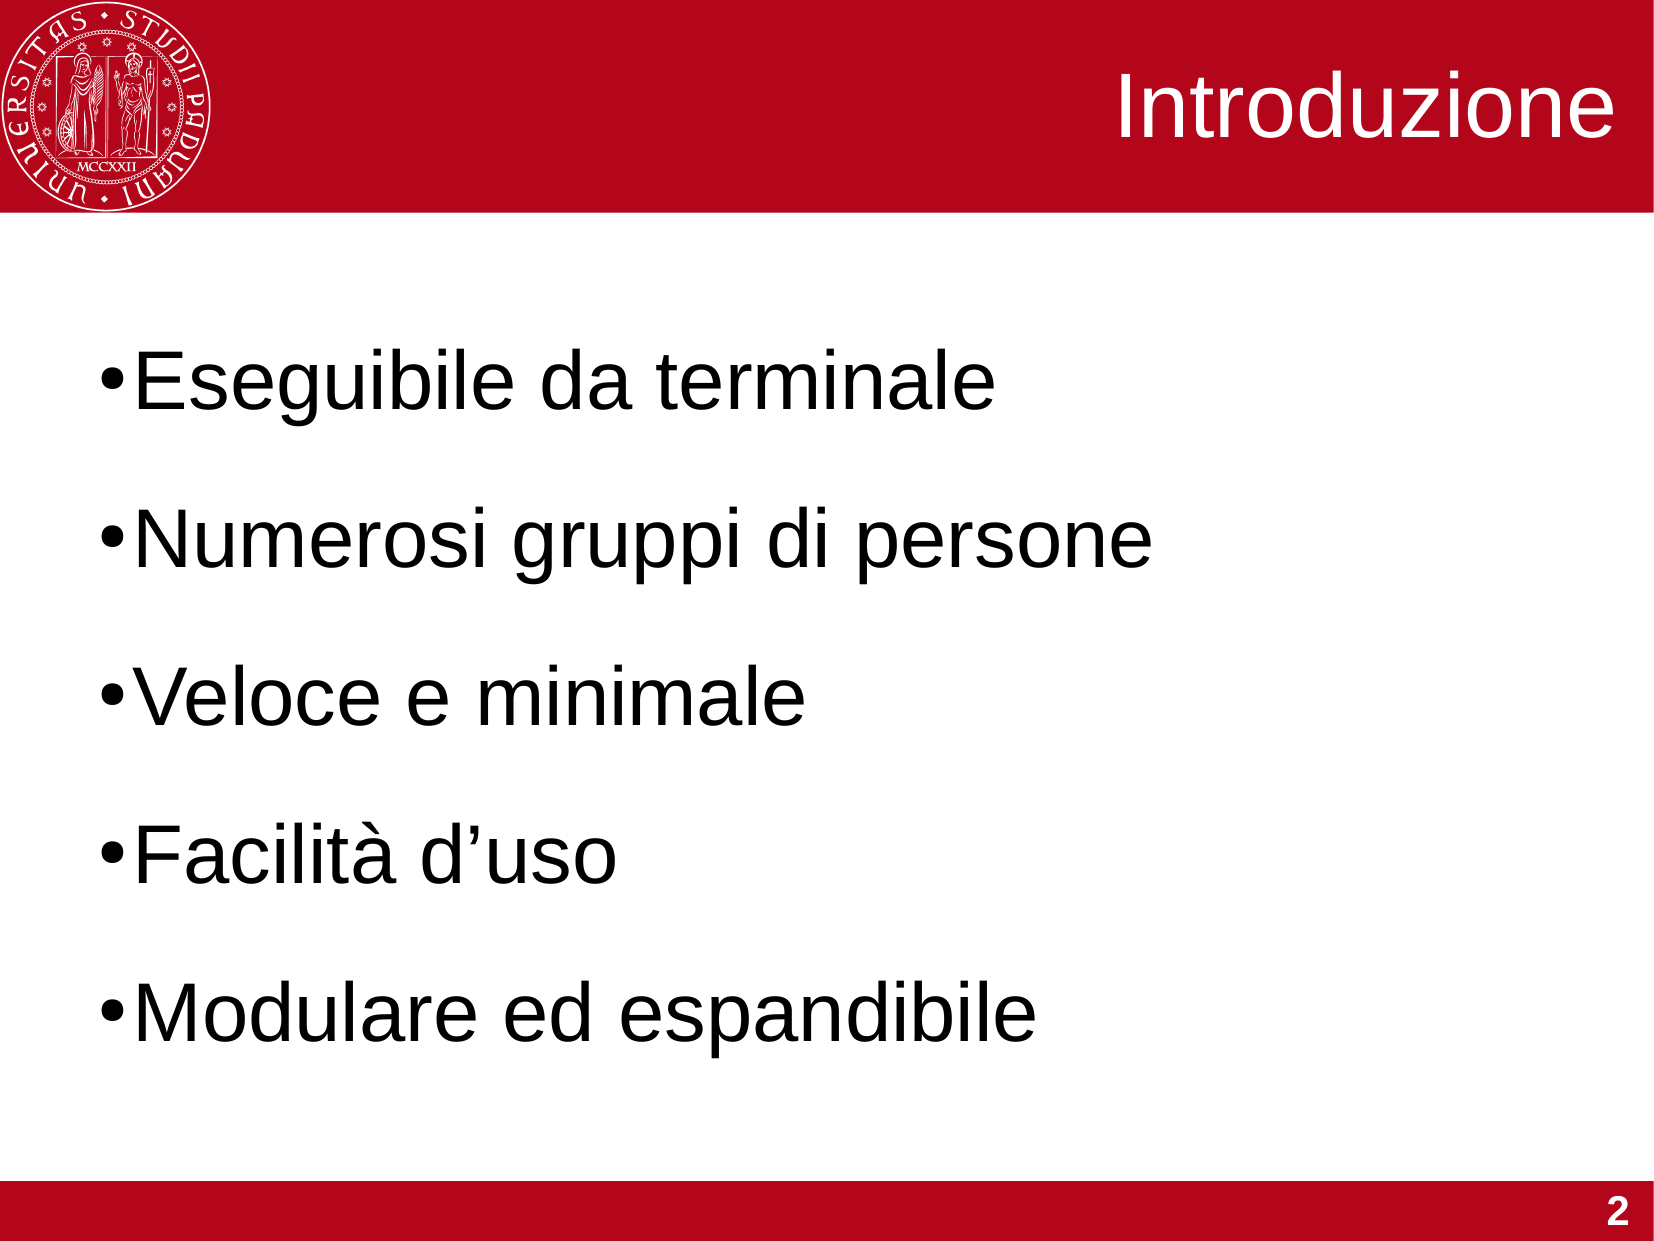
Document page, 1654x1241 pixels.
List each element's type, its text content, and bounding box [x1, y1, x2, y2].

title Introduzione [259, 0, 1619, 213]
text_box Eseguibile da terminale Numerosi gruppi di persone Veloce e minimale Facilità d’uso Modulare ed espandibile [82, 271, 1571, 1123]
picture [0, 0, 212, 213]
